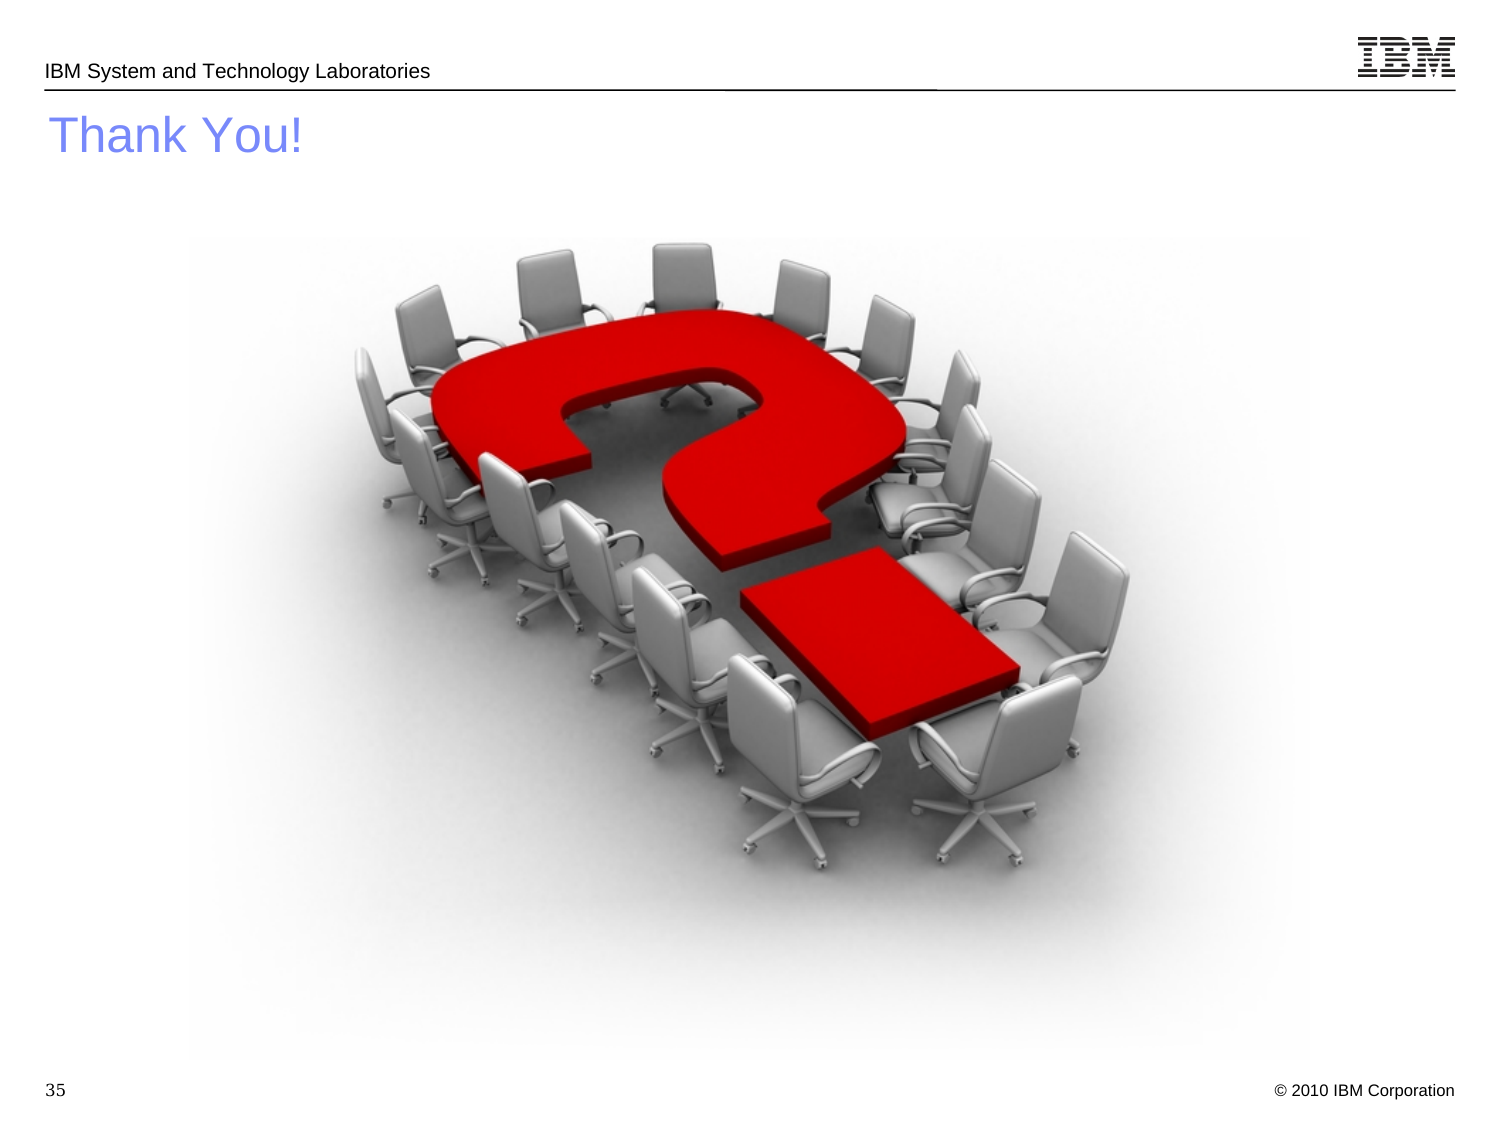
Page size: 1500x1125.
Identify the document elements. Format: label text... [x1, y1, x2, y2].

picture [189, 203, 1310, 1060]
picture [1358, 37, 1455, 77]
text_box Thank You! [33, 80, 1447, 201]
text_box <number> [29, 1072, 85, 1108]
